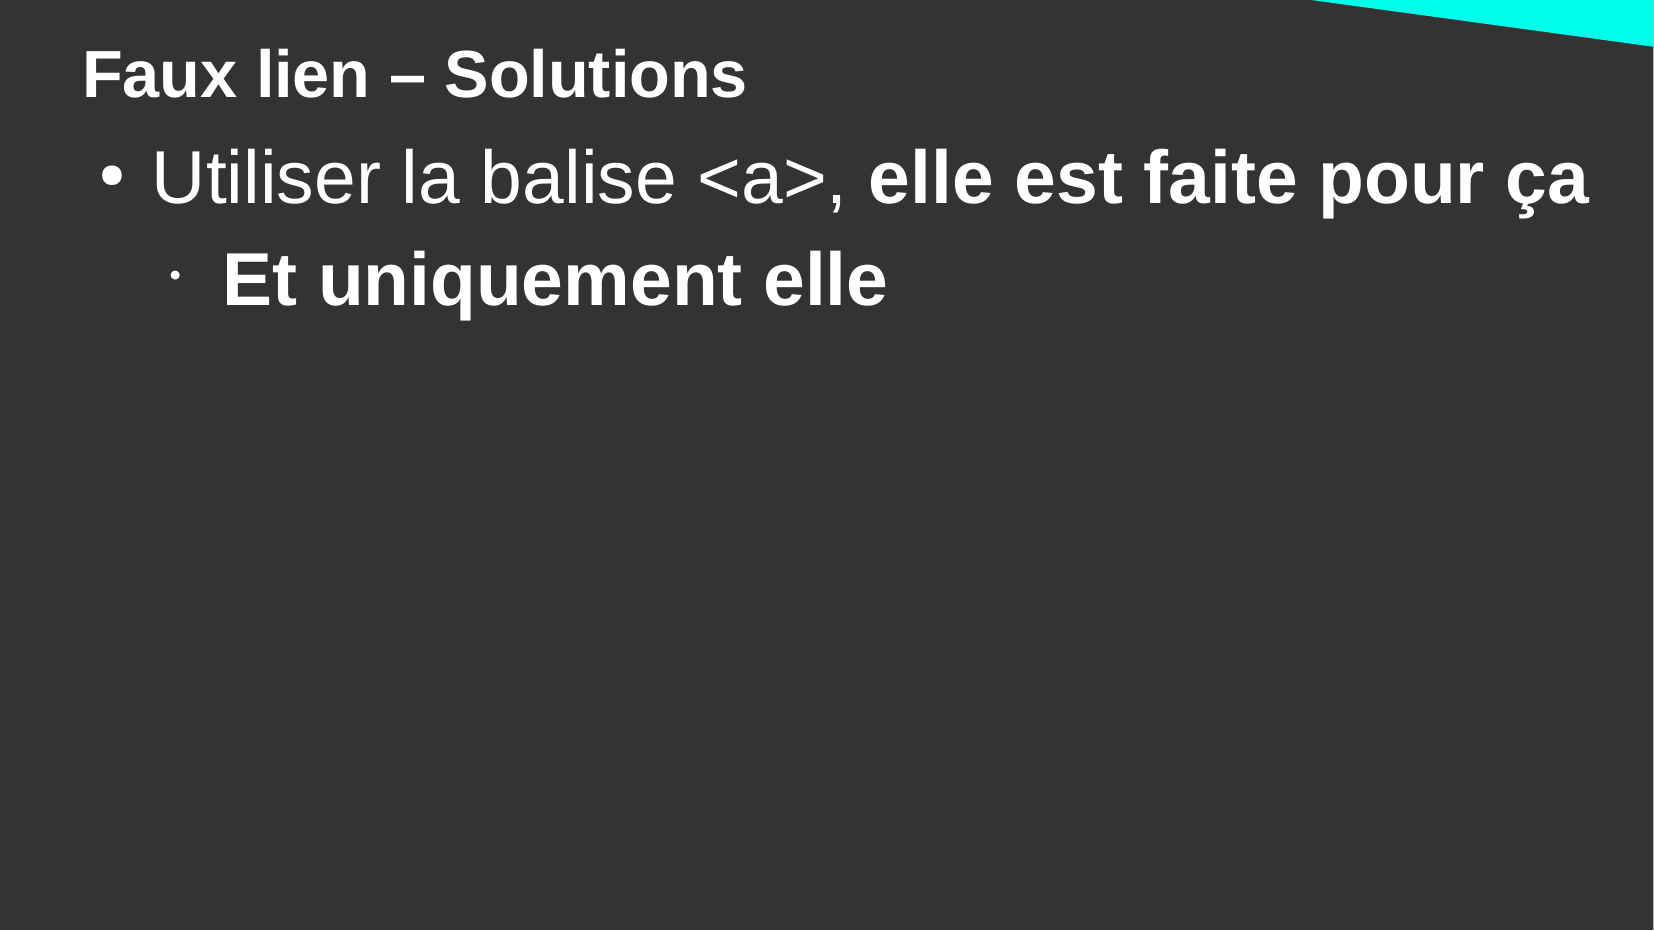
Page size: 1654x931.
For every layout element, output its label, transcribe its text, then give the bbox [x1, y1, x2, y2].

list Utiliser la balise <a>, elle est faite pour ça Et uniquement elle [80, 135, 1620, 709]
title Faux lien – Solutions [82, 37, 1571, 114]
text_box [1311, 0, 1654, 47]
